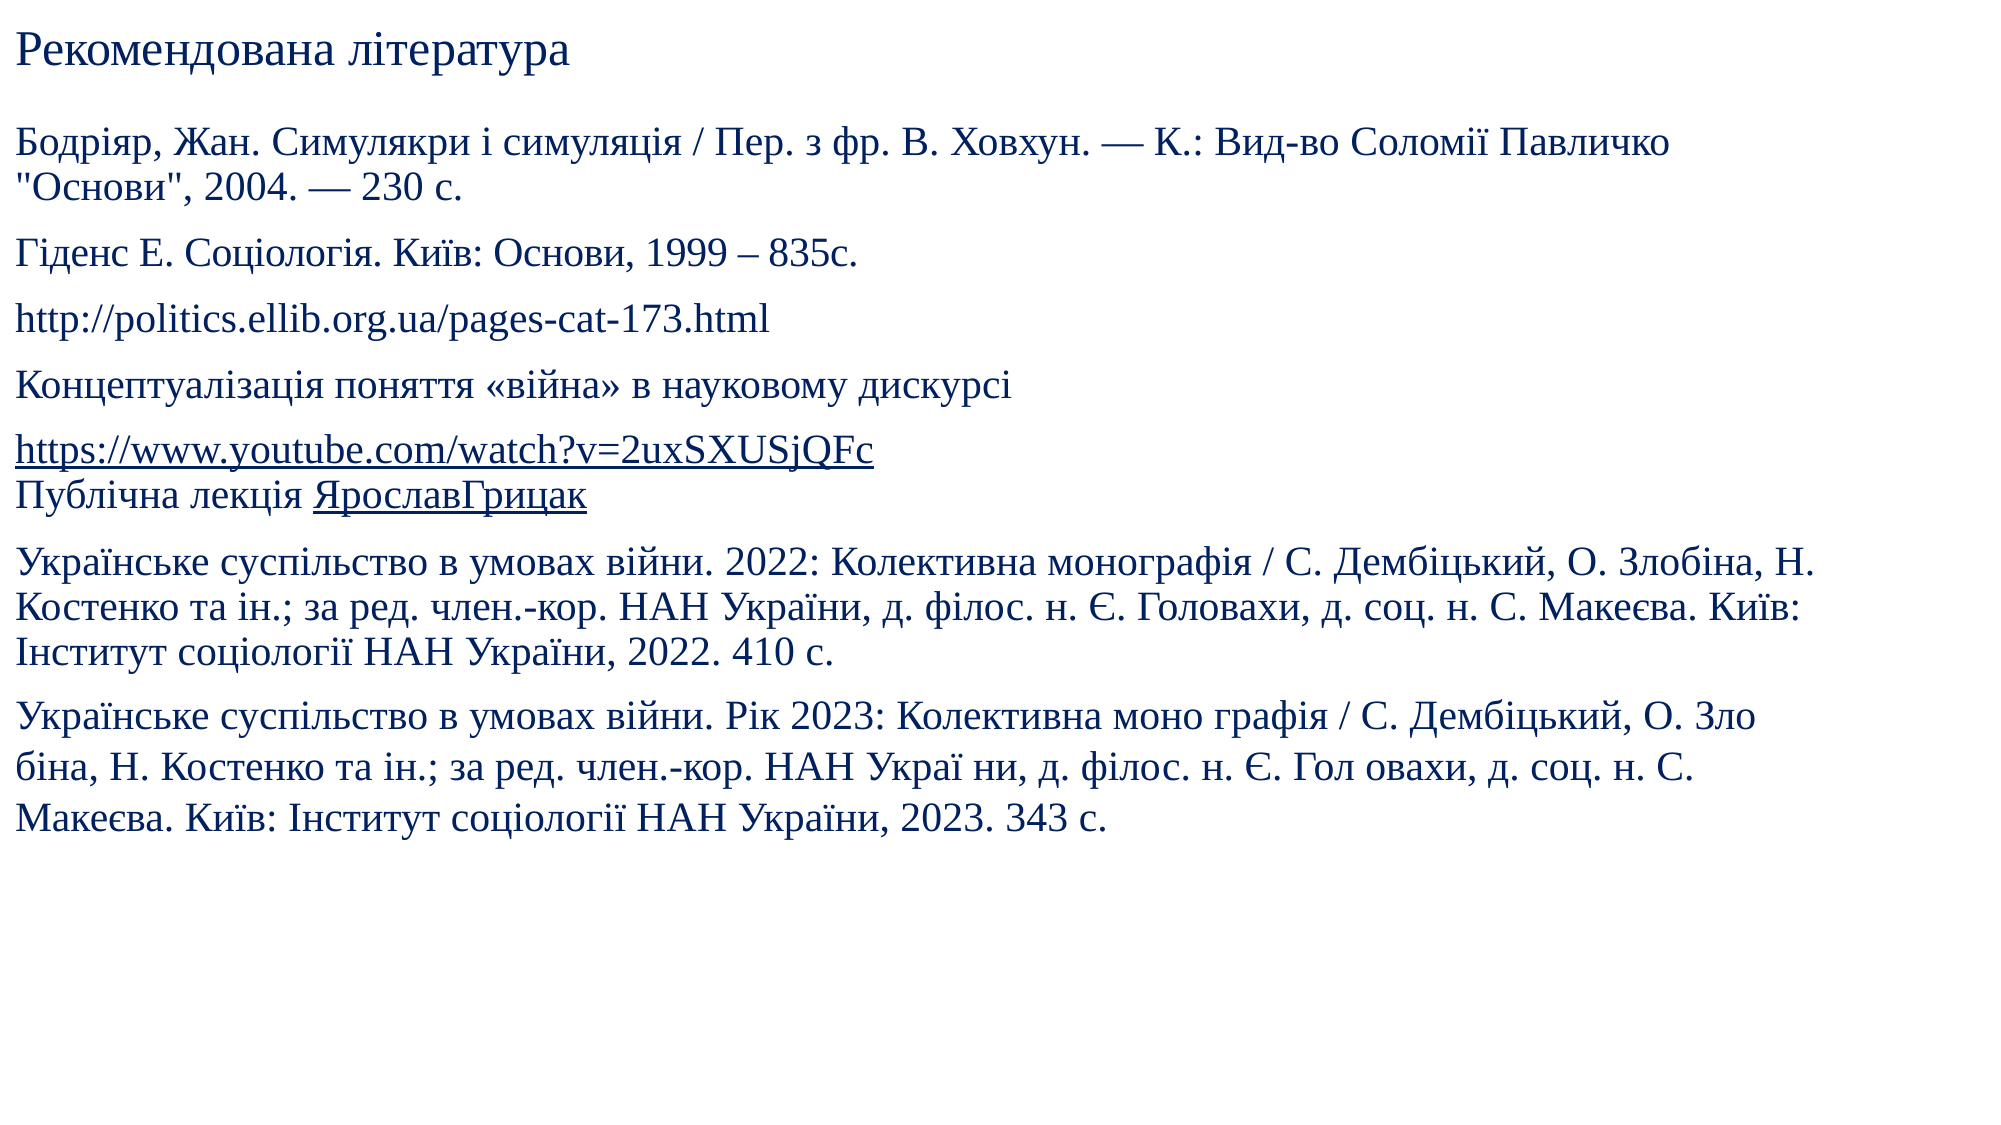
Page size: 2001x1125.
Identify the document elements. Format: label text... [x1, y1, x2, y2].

list Бодріяр, Жан. Симулякри і симуляція / Пер. з фр. В. Ховхун. — К.: Вид-во Соломії Павличко "Основи", 2004. — 230 с. Гіденс Е. Соціологія. Київ: Основи, 1999 – 835с. http://politics.ellib.org.ua/pages-cat-173.html Концептуалізація поняття «війна» в науковому дискурсі https://www.youtube.com/watch?v=2uxSXUSjQFc Публічна лекція Ярослав Грицак Українське суспільство в умовах війни. 2022: Колективна монографія / С. Дембіцький, О. Злобіна, Н. Костенко та ін.; за ред. член.-кор. НАН України, д. філос. н. Є. Головахи, д. соц. н. С. Макеєва. Київ: Інститут соціології НАН України, 2022. 410 с. Українське суспільство в умовах війни. Рік 2023: Колективна моно графія / С. Дембіцький, О. Зло біна, Н. Костенко та ін.; за ред. член.-кор. НАН Украї ни, д. філос. н. Є. Гол овахи, д. соц. н. С. Макеєва. Київ: Інститут соціології НАН України, 2023. 343 с. [0, 111, 1863, 1014]
title Рекомендована література [0, 0, 1817, 111]
